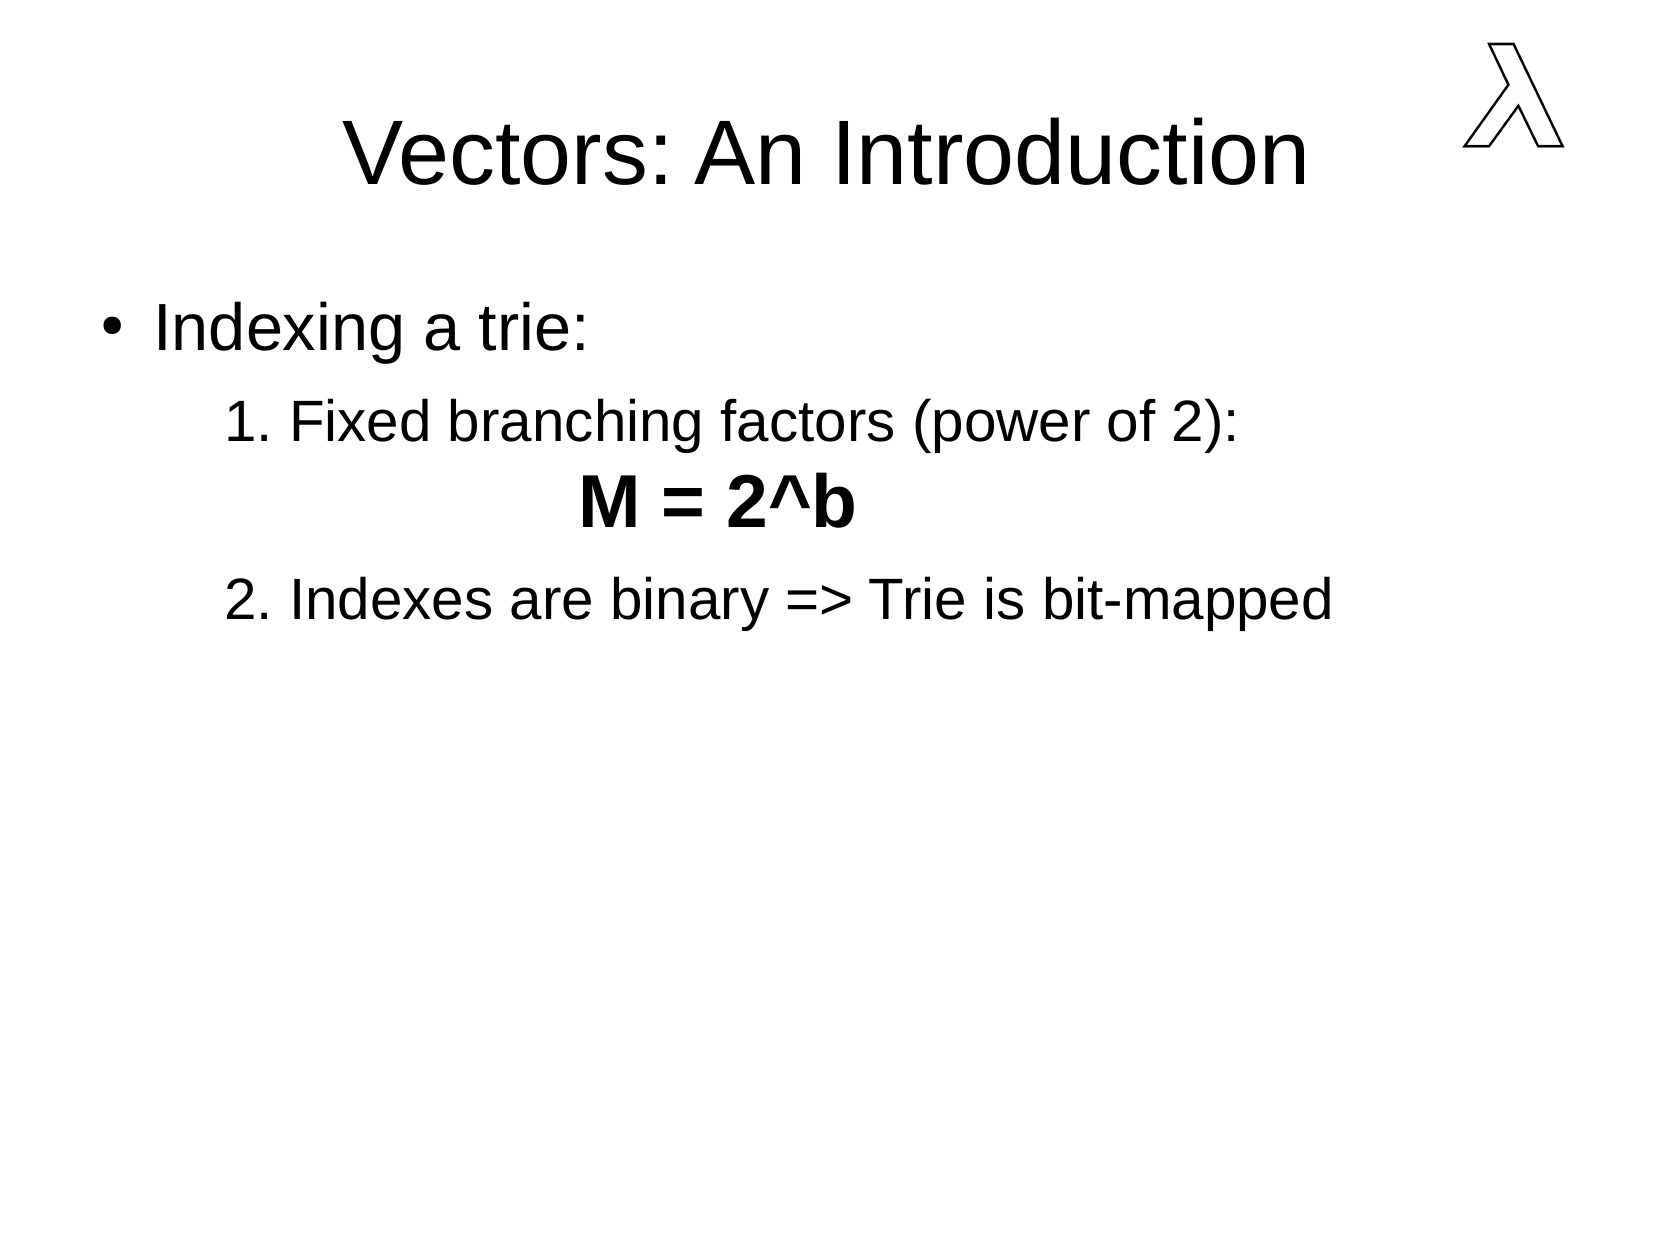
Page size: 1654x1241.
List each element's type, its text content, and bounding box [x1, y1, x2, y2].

picture [1440, 40, 1587, 151]
list Indexing a trie: 1. Fixed branching factors (power of 2): M = 2^b 2. Indexes are binary => Trie is bit-mapped [82, 290, 1571, 1010]
title Vectors: An Introduction [82, 49, 1571, 257]
